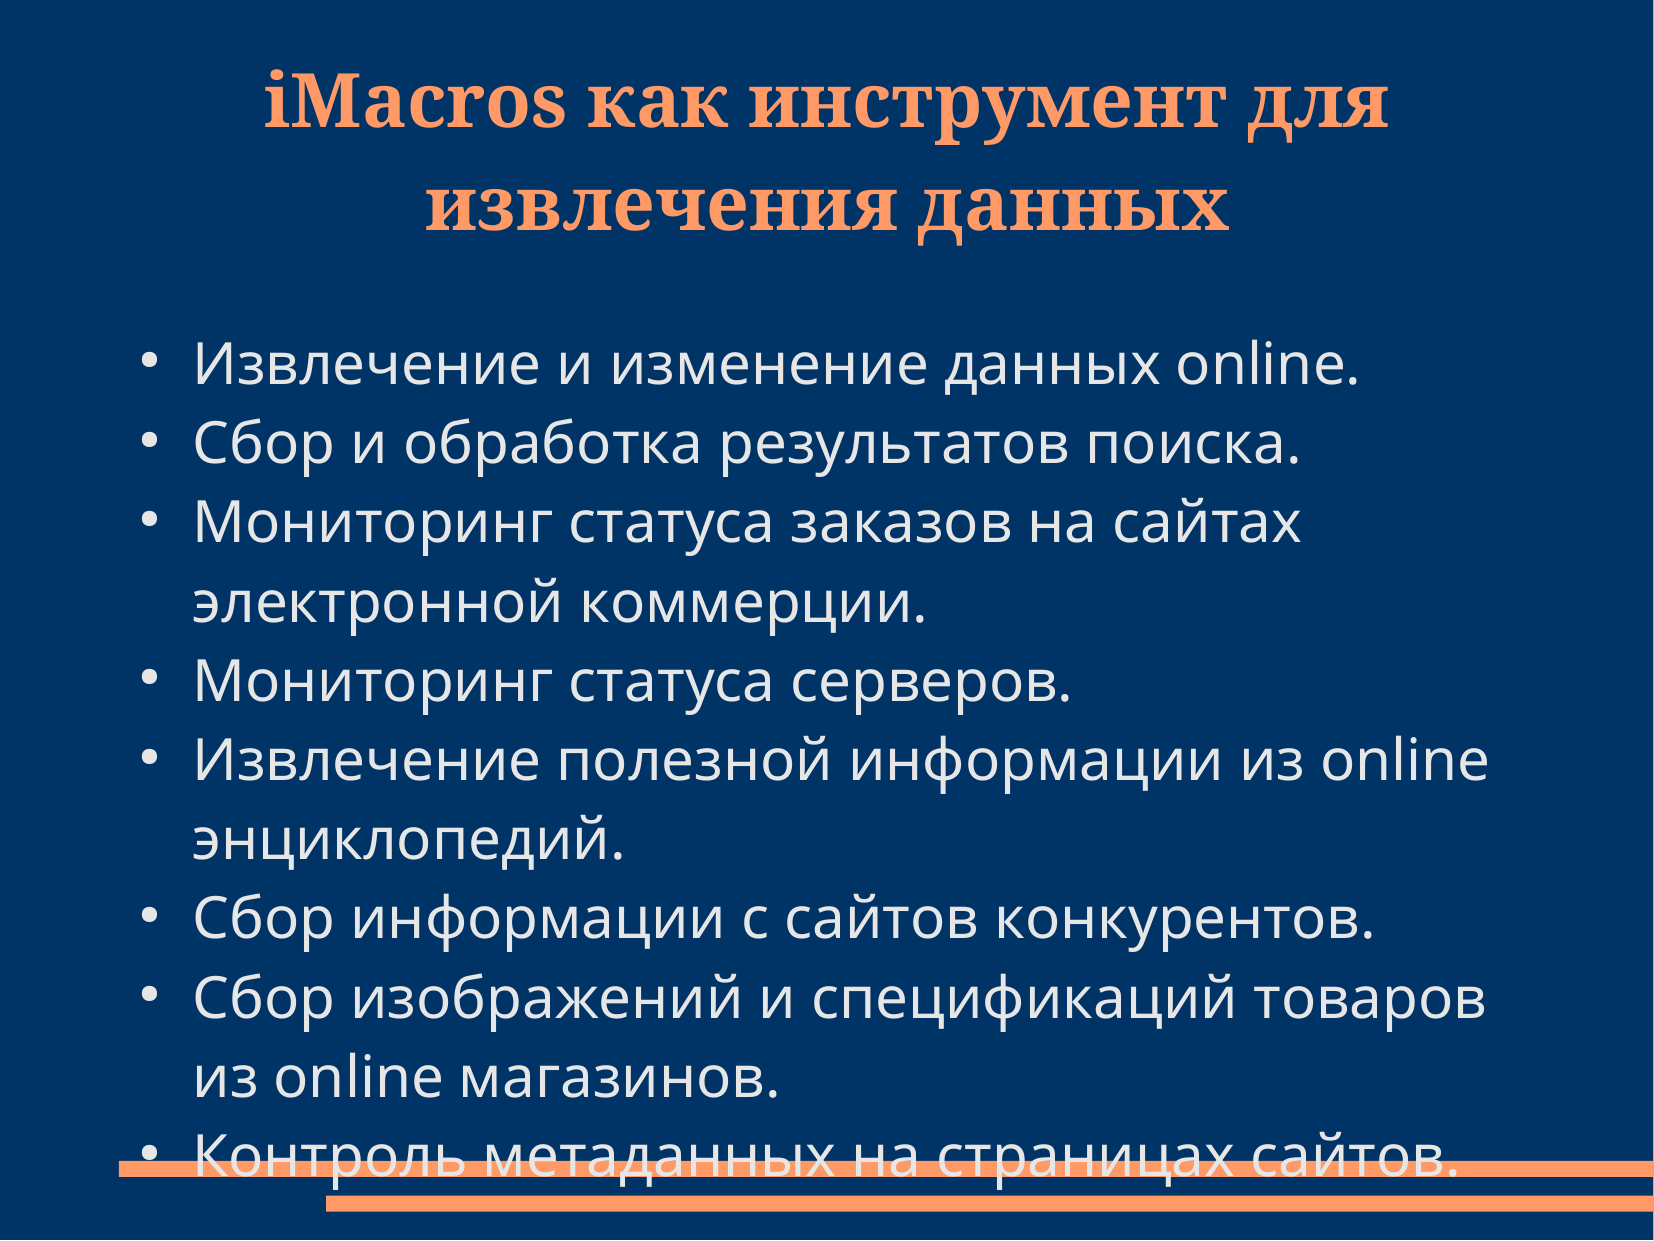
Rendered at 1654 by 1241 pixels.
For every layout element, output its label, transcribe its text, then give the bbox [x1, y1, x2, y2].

title iMacros как инструмент для извлечения данных [121, 46, 1534, 254]
list Извлечение и изменение данных online. Сбор и обработка результатов поиска. Мониторинг статуса заказов на сайтах электронной коммерции. Мониторинг статуса серверов. Извлечение полезной информации из online энциклопедий. Сбор информации с сайтов конкурентов. Сбор изображений и спецификаций товаров из online магазинов. Контроль метаданных на страницах сайтов. [121, 322, 1561, 1141]
